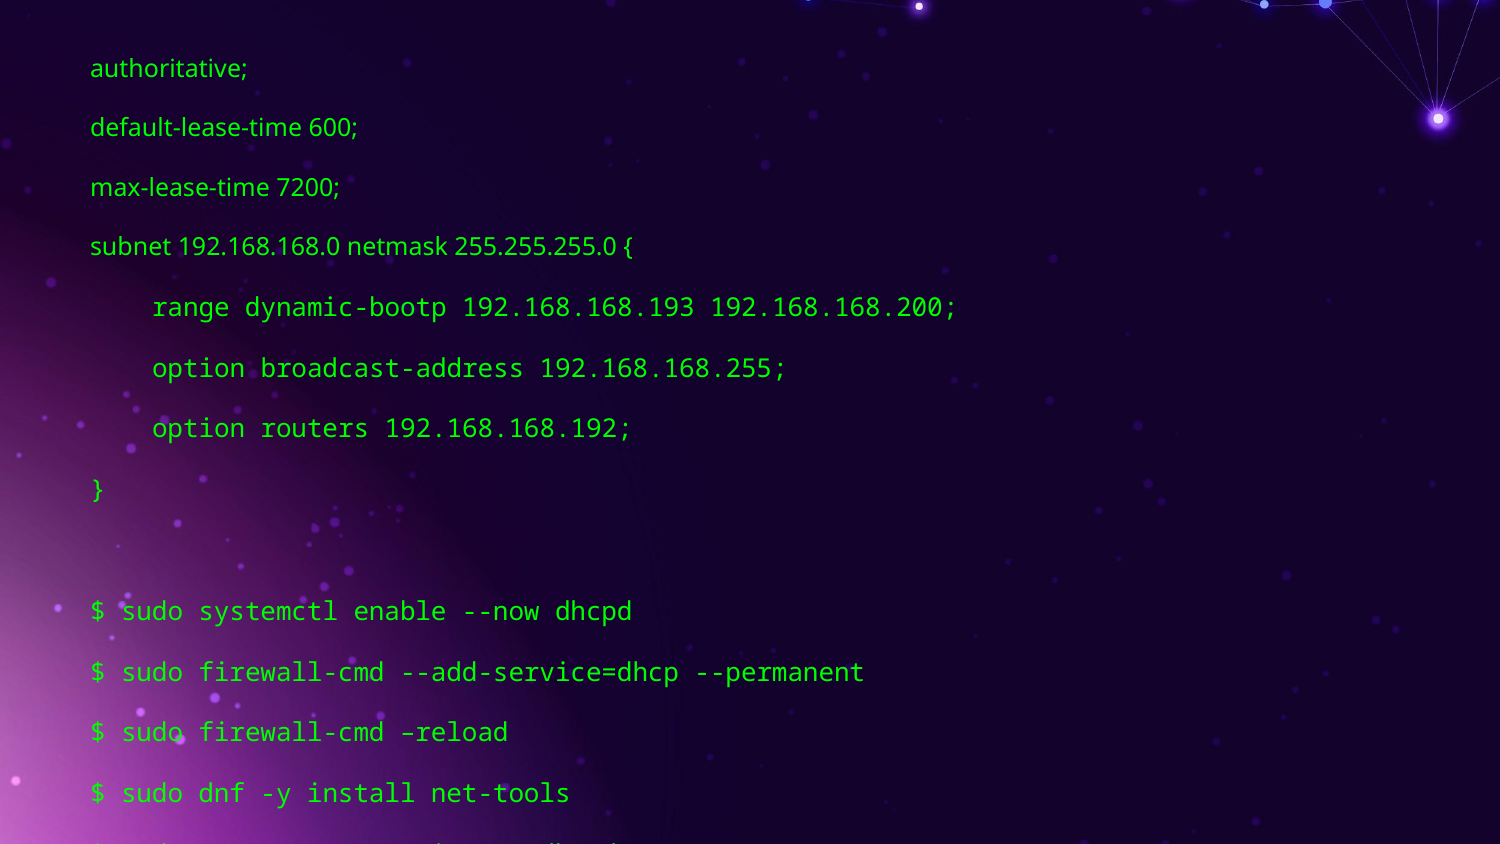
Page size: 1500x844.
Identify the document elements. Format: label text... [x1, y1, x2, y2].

list authoritative; default-lease-time 600; max-lease-time 7200; subnet 192.168.168.0 netmask 255.255.255.0 { range dynamic-bootp 192.168.168.193 192.168.168.200; option broadcast-address 192.168.168.255; option routers 192.168.168.192; } $ sudo systemctl enable --now dhcpd $ sudo firewall-cmd --add-service=dhcp --permanent $ sudo firewall-cmd –reload $ sudo dnf -y install net-tools $ sudo netstat -tuanp | grep dhcpd udp 0 0 0.0.0.0:67 On the TestVM2 $ Ip l 2: enp0s3: <BROADCAST,MULTICAST,UP,LOWER_UP> mtu 1500 qdisc fq_codel state UP mode DEFAULT group default qlen 1000 link/ether 08:00:27:91:be:21 brd ff:ff:ff:ff:ff:ff [75, 37, 1426, 788]
picture [0, 0, 1500, 844]
